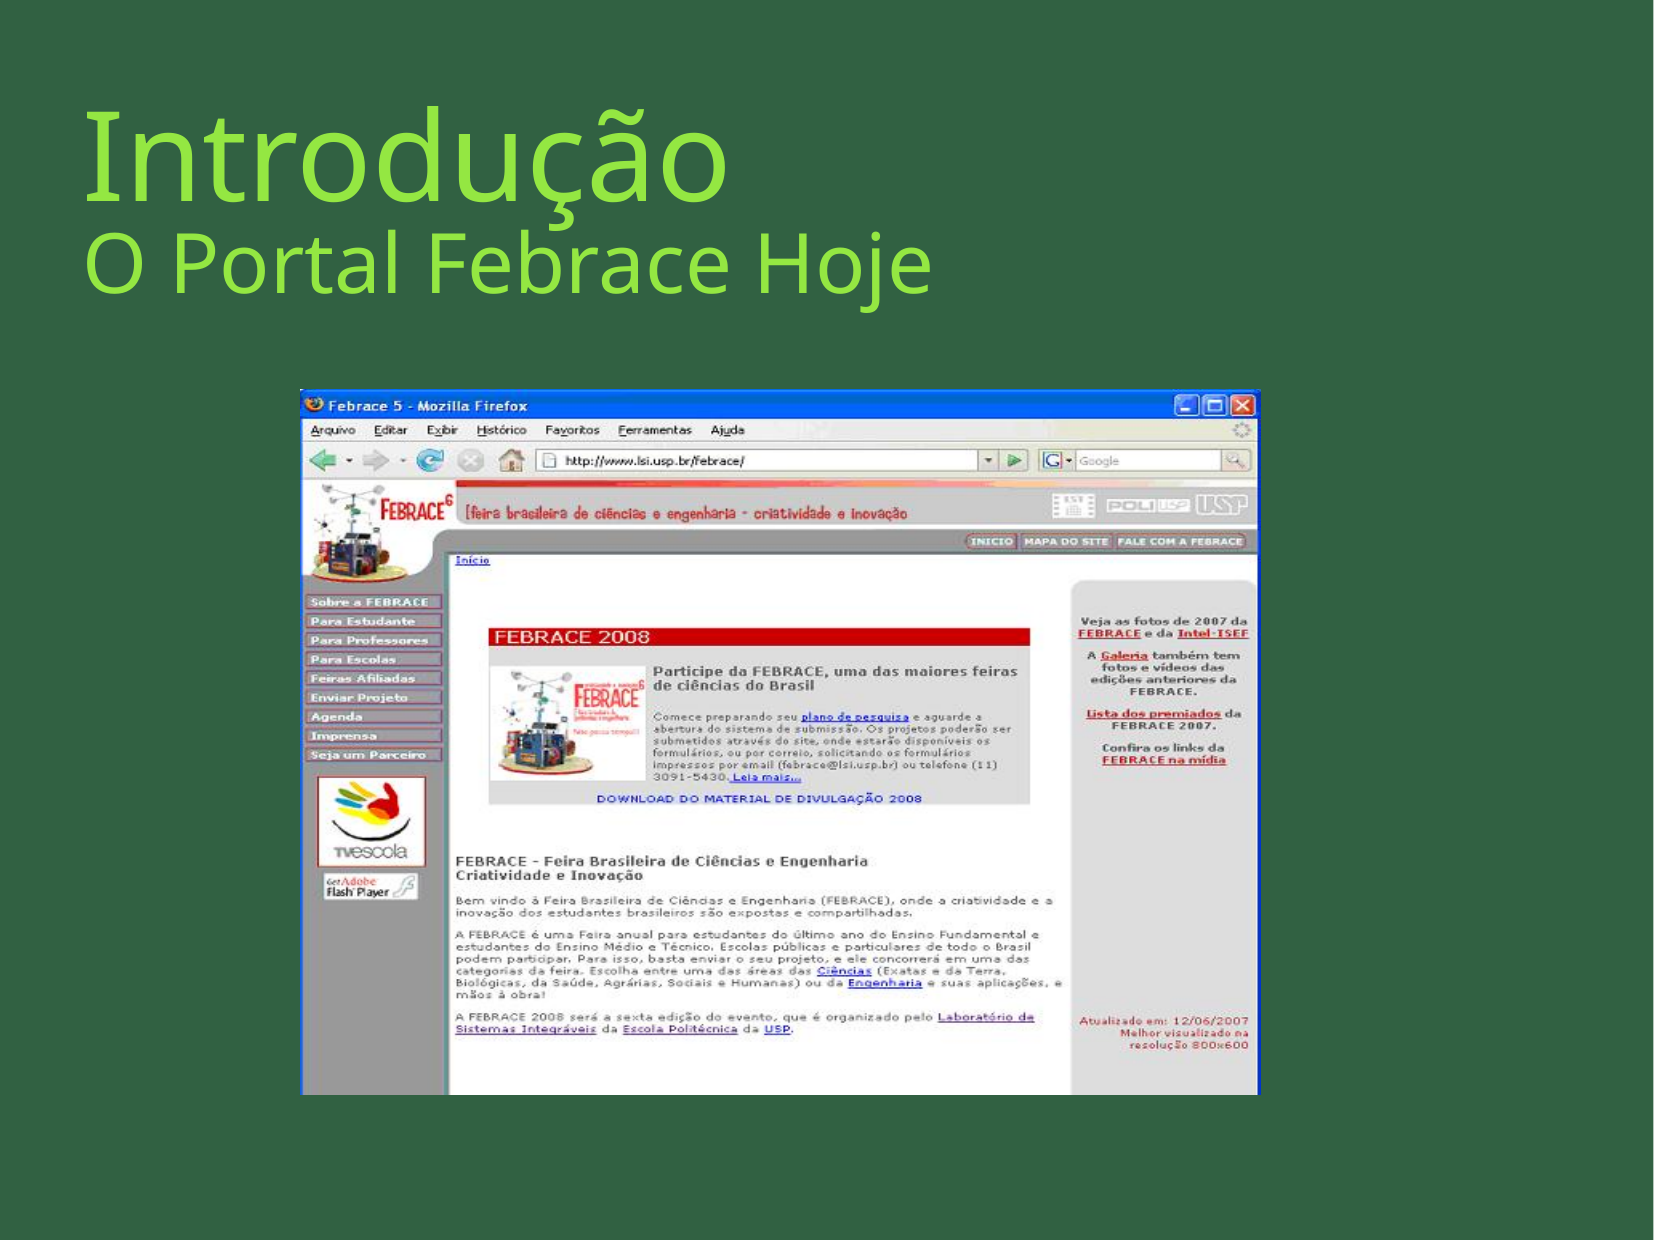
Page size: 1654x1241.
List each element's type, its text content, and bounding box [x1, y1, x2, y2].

title O Portal Febrace Hoje [82, 183, 1572, 340]
title Introdução [82, 49, 1571, 183]
picture [300, 389, 1261, 1096]
